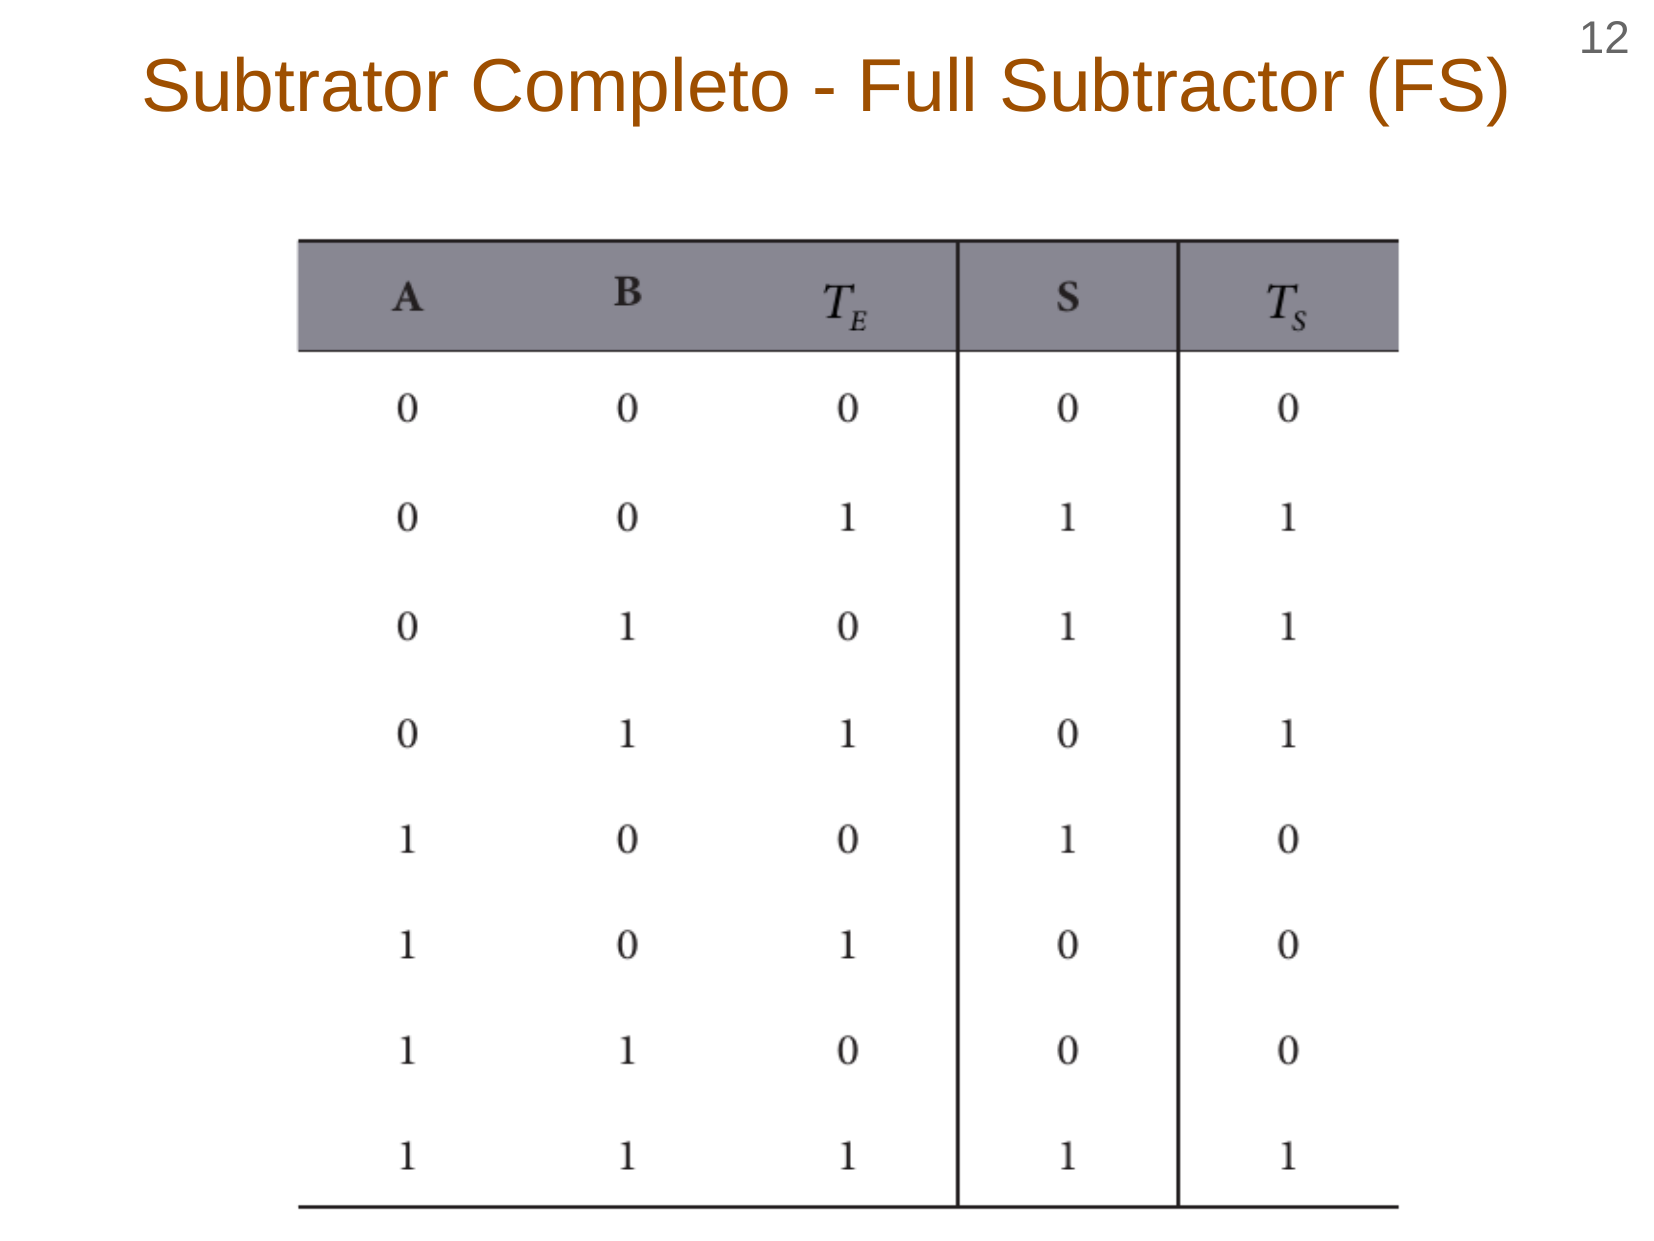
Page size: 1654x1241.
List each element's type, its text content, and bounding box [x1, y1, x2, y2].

picture [295, 236, 1403, 1211]
title Subtrator Completo - Full Subtractor (FS) [59, 29, 1595, 148]
